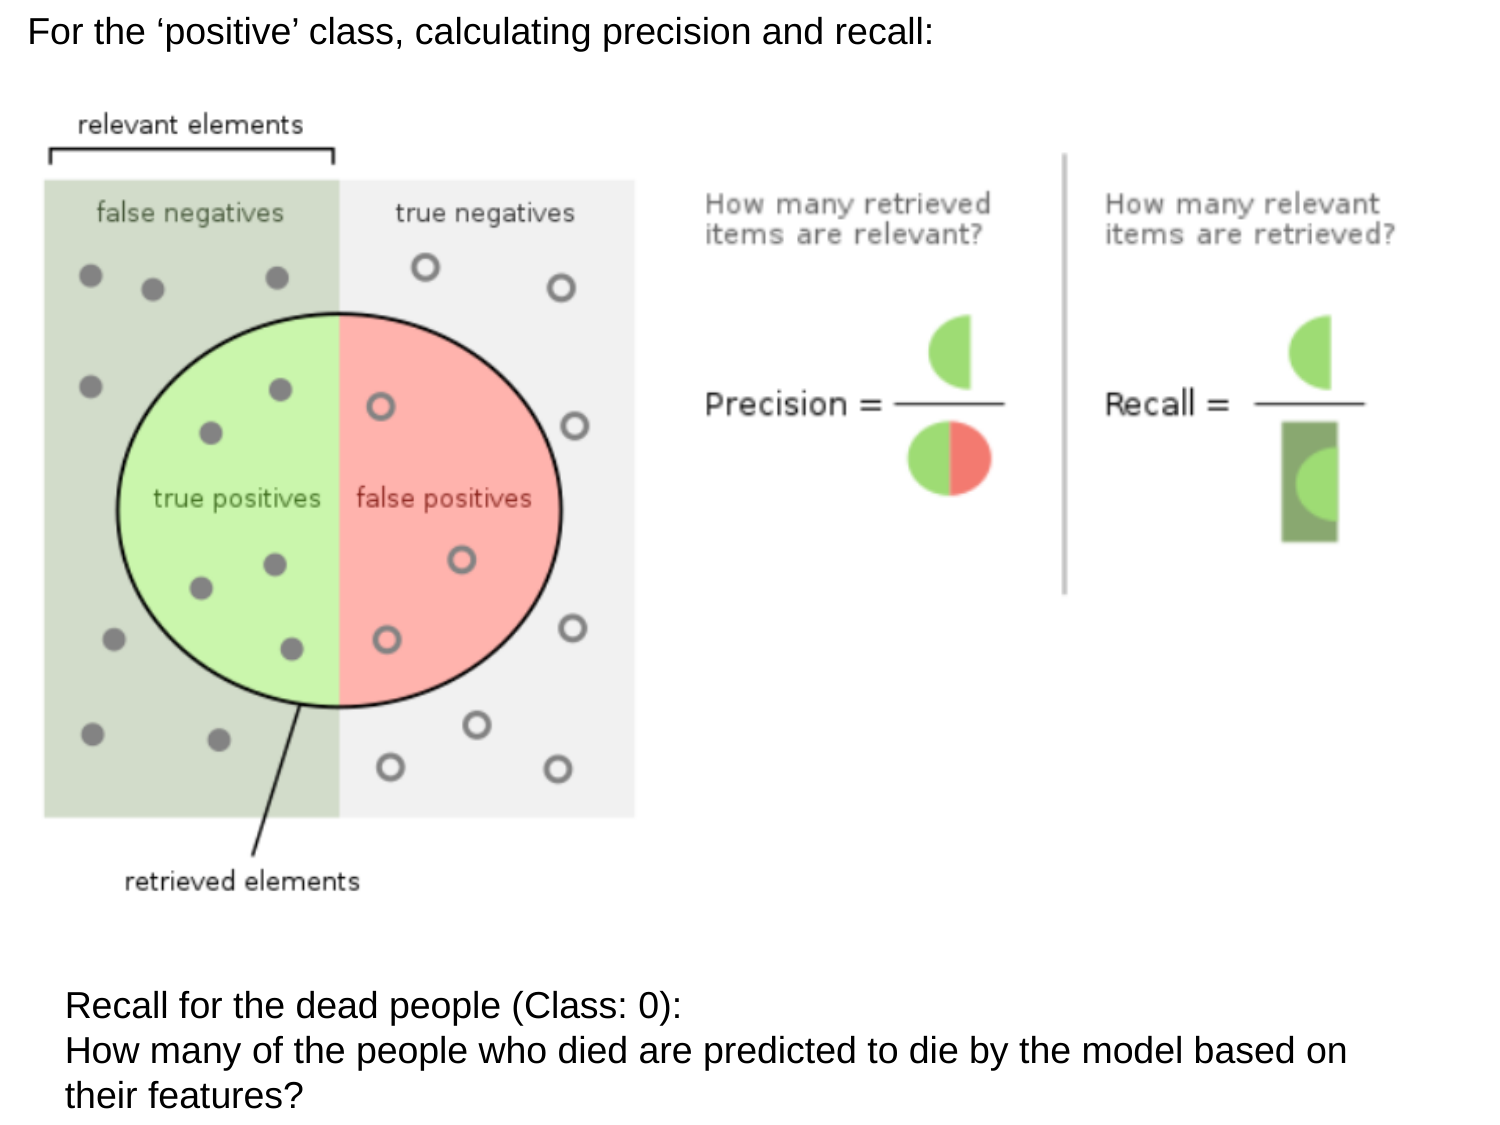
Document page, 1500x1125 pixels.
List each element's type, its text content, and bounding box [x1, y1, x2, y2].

picture [12, 98, 1431, 913]
text_box For the ‘positive’ class, calculating precision and recall: [12, 0, 1138, 60]
text_box Recall for the dead people (Class: 0): How many of the people who died are predicted to die by the model based on their features? [49, 973, 1388, 1124]
